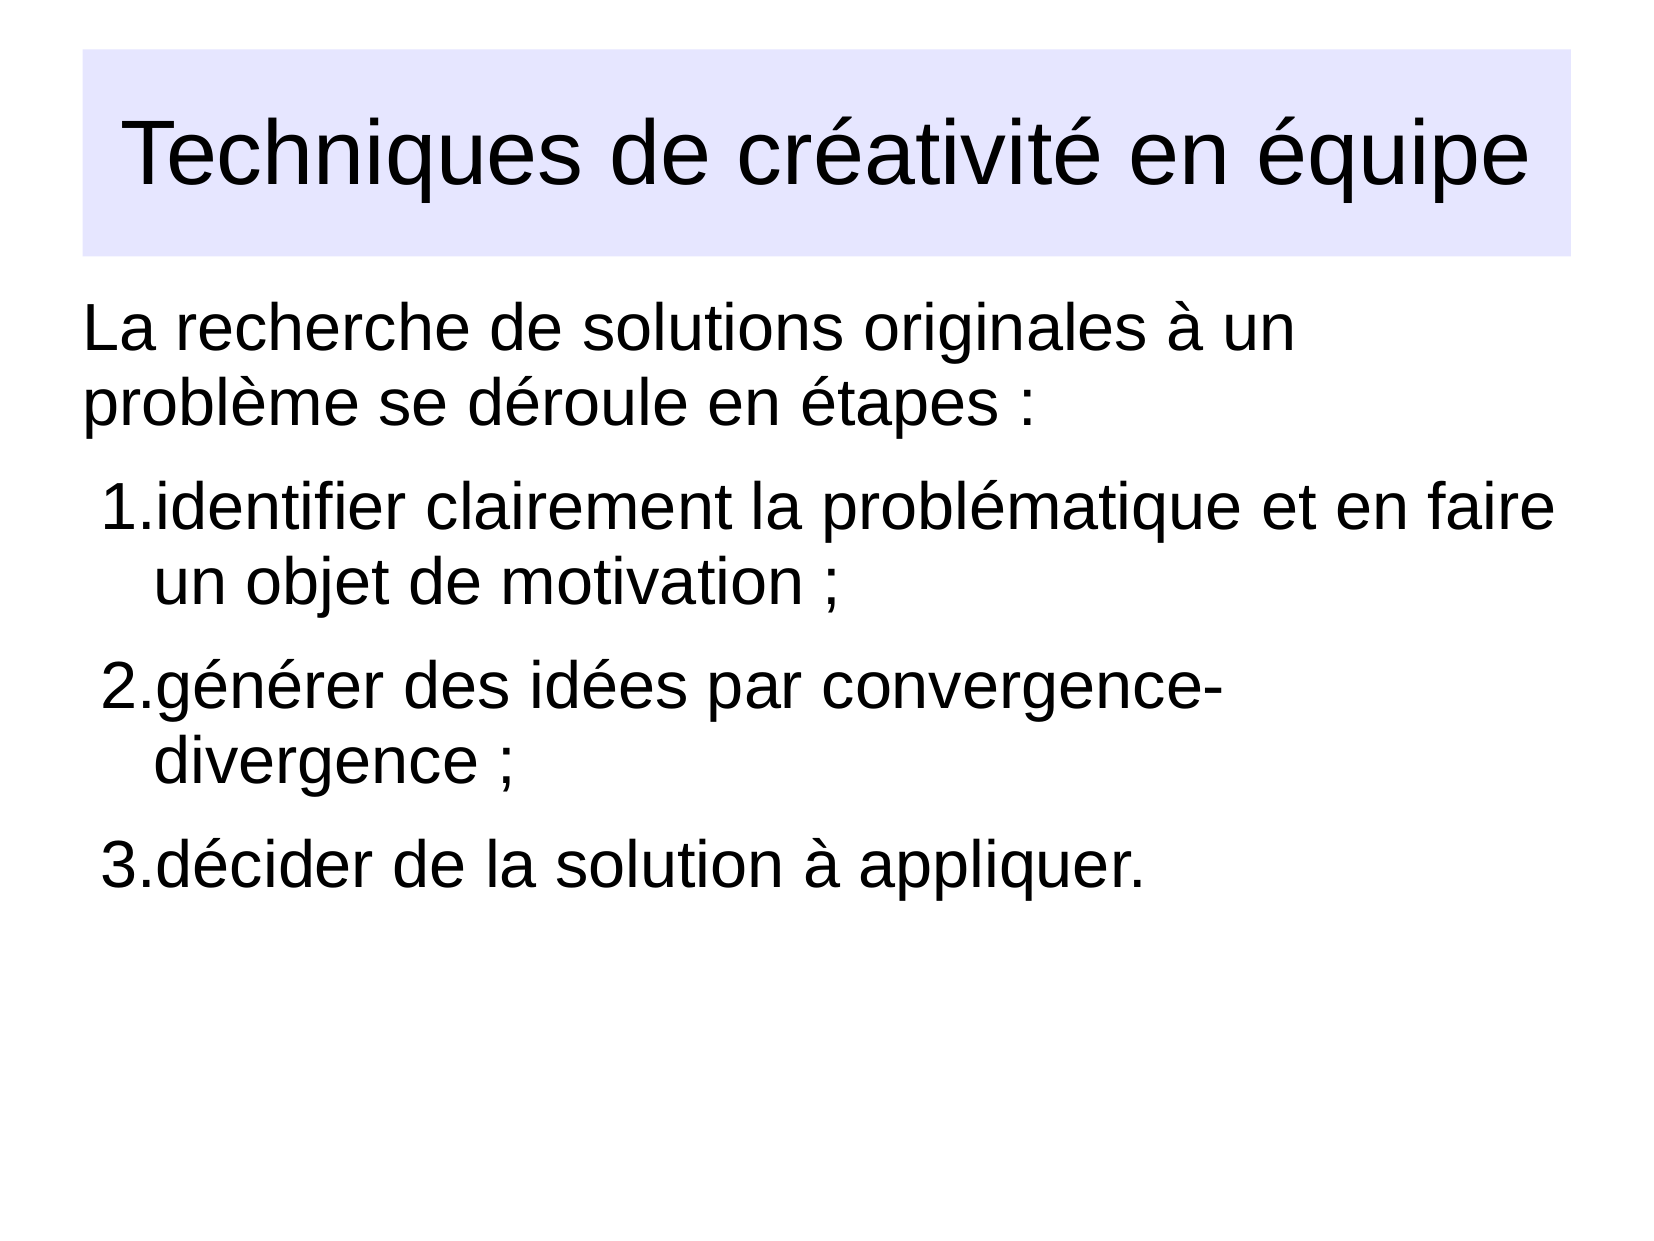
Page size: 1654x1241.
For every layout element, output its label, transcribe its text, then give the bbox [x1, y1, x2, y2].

list La recherche de solutions originales à un problème se déroule en étapes : identifier clairement la problématique et en faire un objet de motivation ; générer des idées par convergence-divergence ; décider de la solution à appliquer. [82, 290, 1571, 1010]
title Techniques de créativité en équipe [82, 49, 1571, 257]
